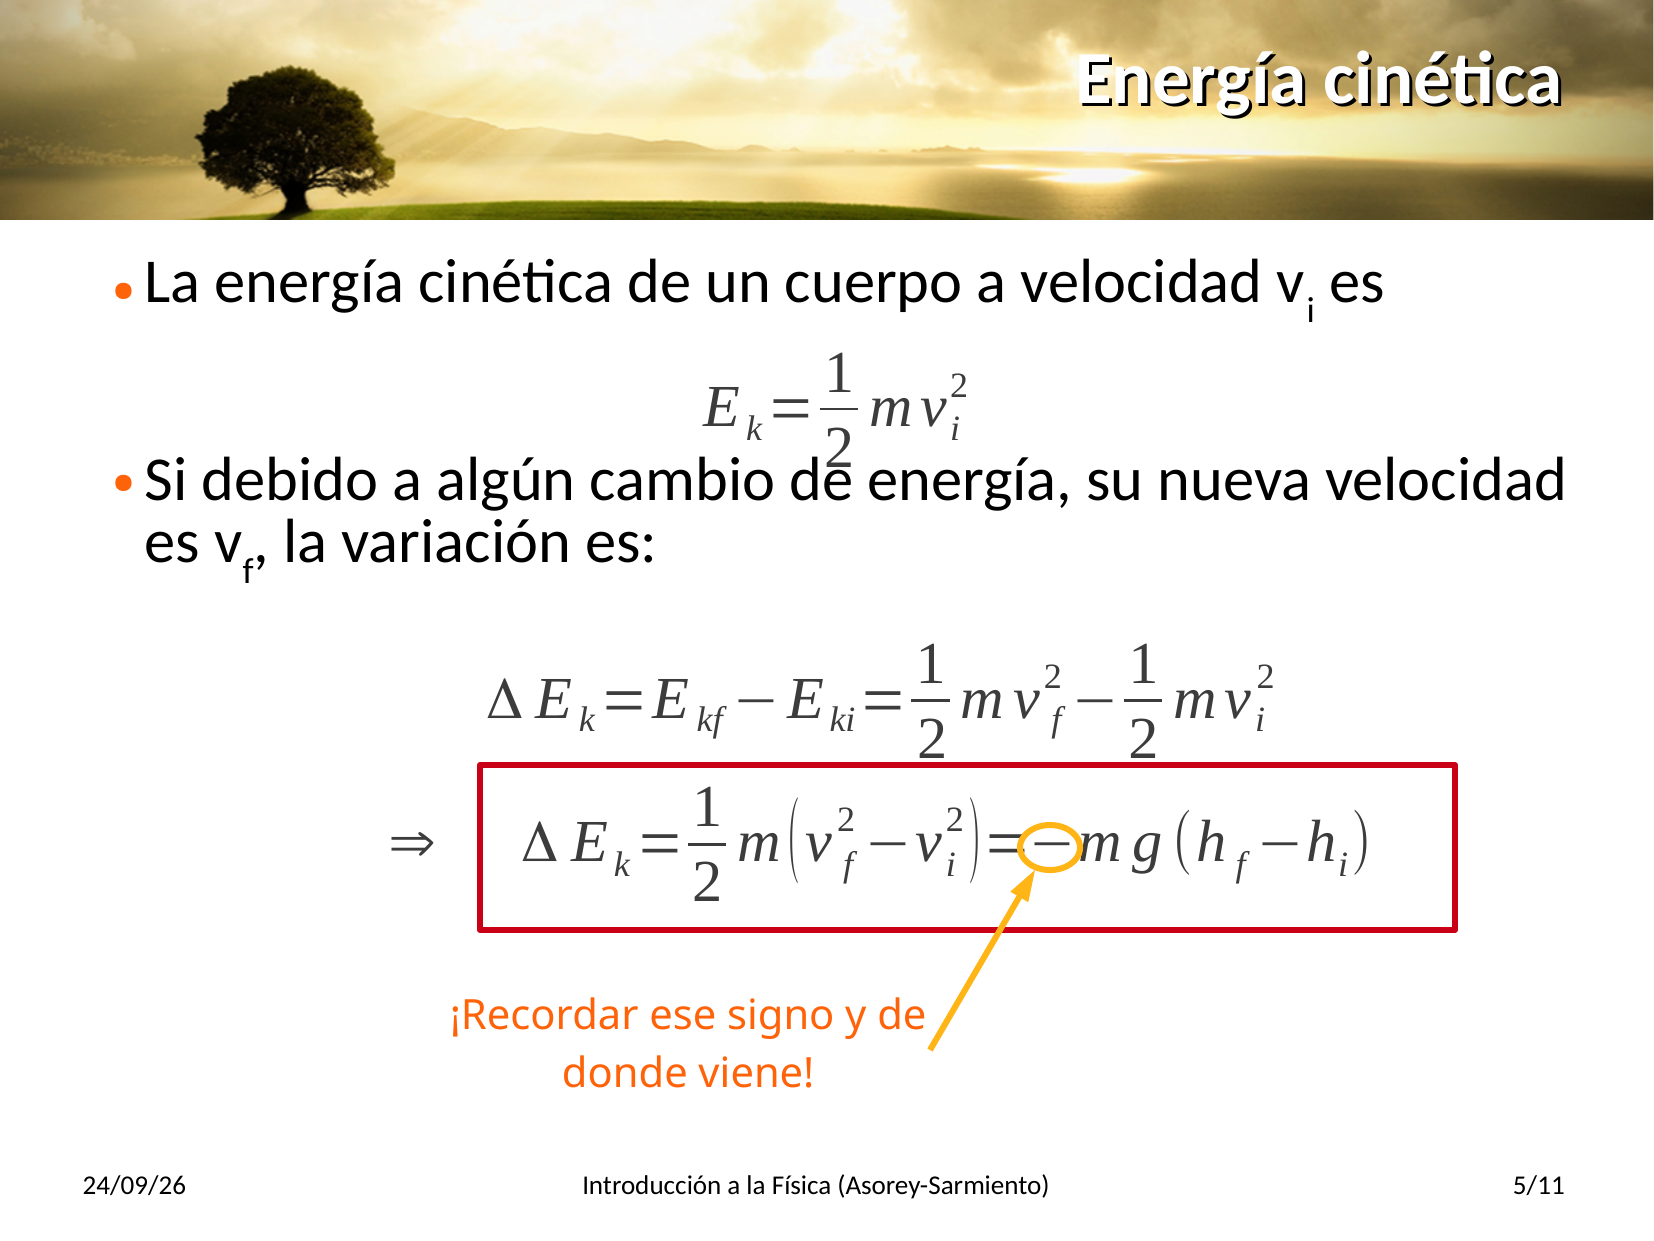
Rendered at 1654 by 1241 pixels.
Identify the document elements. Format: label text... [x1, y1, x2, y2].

text_box ¡Recordar ese signo y de donde viene! [435, 977, 952, 1111]
title Energía cinética [75, 19, 1564, 151]
chart [382, 630, 1379, 916]
list La energía cinética de un cuerpo a velocidad vi es Si debido a algún cambio de energía, su nueva velocidad es vf, la variación es: [82, 255, 1571, 1126]
picture [0, 0, 1654, 220]
chart [693, 338, 976, 481]
chart [1024, 829, 1076, 866]
